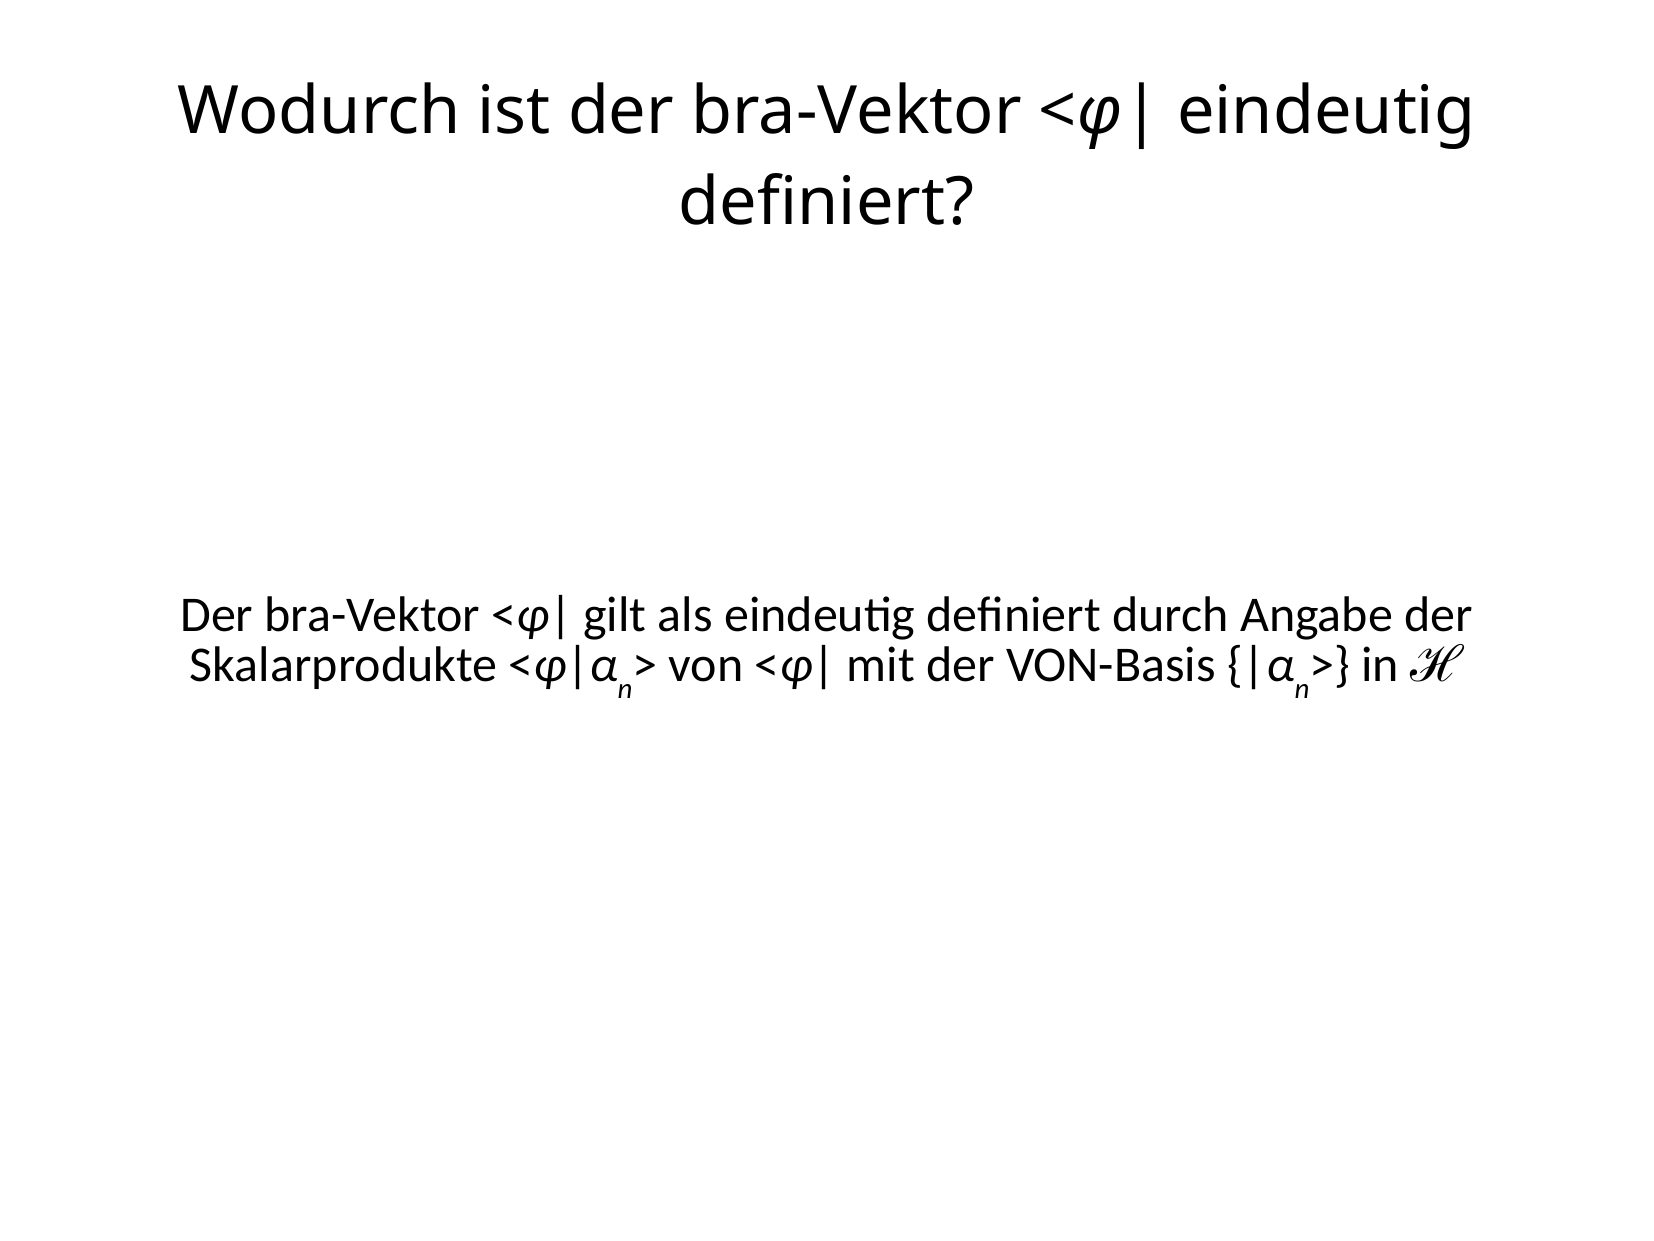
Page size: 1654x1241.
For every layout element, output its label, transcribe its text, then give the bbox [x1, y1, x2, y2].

subtitle Der bra-Vektor <φ| gilt als eindeutig definiert durch Angabe der Skalarprodukte <φ|αn> von <φ| mit der VON-Basis {|αn>} in ℋ [82, 290, 1571, 1010]
title Wodurch ist der bra-Vektor <φ| eindeutig definiert? [82, 49, 1571, 257]
